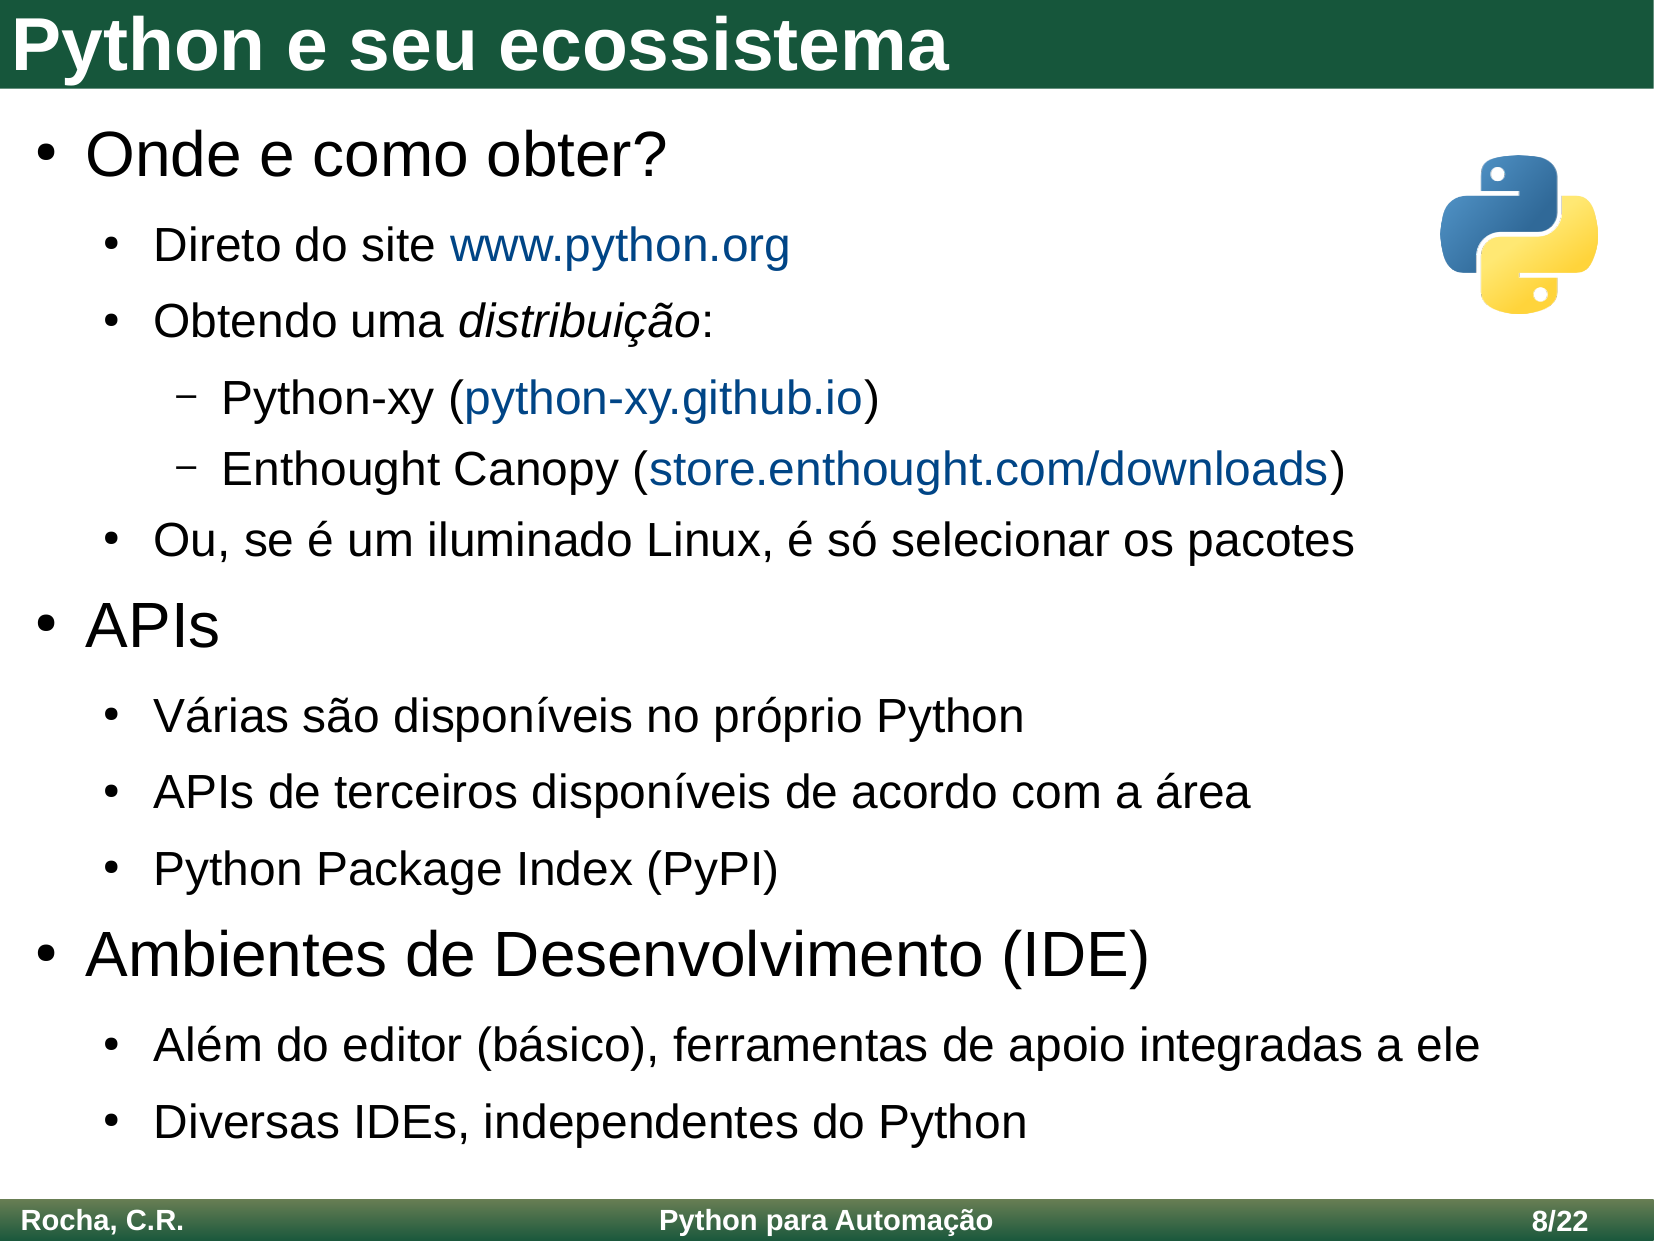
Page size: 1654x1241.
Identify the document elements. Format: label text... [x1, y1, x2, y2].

picture [1440, 155, 1598, 314]
title Python e seu ecossistema [11, 0, 1625, 89]
list Onde e como obter? Direto do site www.python.org Obtendo uma distribuição: Python-xy (python-xy.github.io) Enthought Canopy (store.enthought.com/downloads) Ou, se é um iluminado Linux, é só selecionar os pacotes APIs Várias são disponíveis no próprio Python APIs de terceiros disponíveis de acordo com a área Python Package Index (PyPI) Ambientes de Desenvolvimento (IDE) Além do editor (básico), ferramentas de apoio integradas a ele Diversas IDEs, independentes do Python [17, 118, 1625, 1152]
